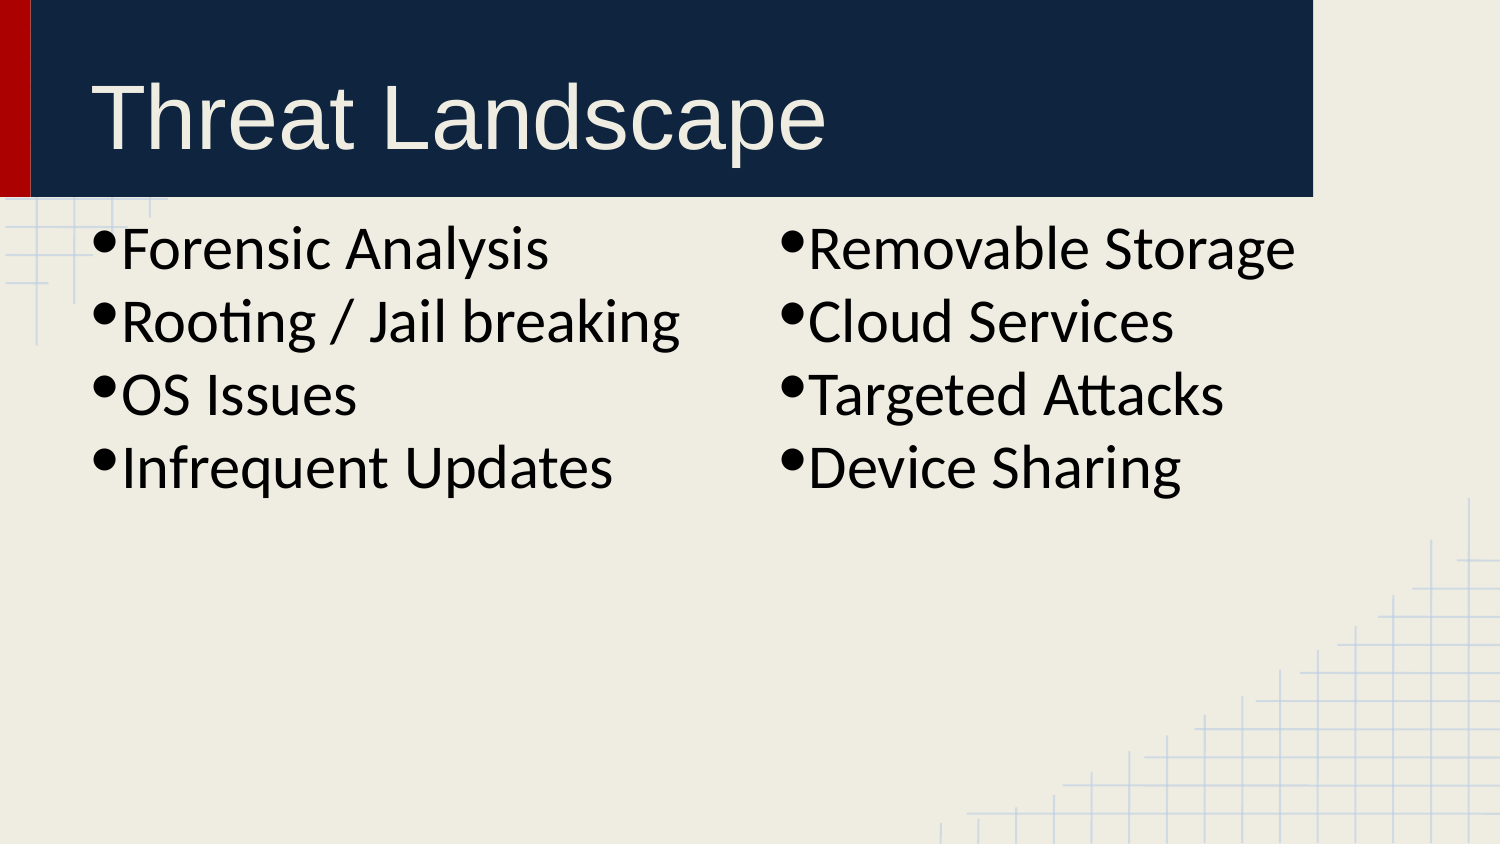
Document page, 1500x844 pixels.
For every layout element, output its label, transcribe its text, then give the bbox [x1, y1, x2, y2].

list Forensic Analysis Rooting / Jail breaking OS Issues Infrequent Updates [74, 209, 738, 806]
list Removable Storage Cloud Services Targeted Attacks Device Sharing [762, 209, 1425, 806]
title Threat Landscape [75, 16, 1276, 183]
